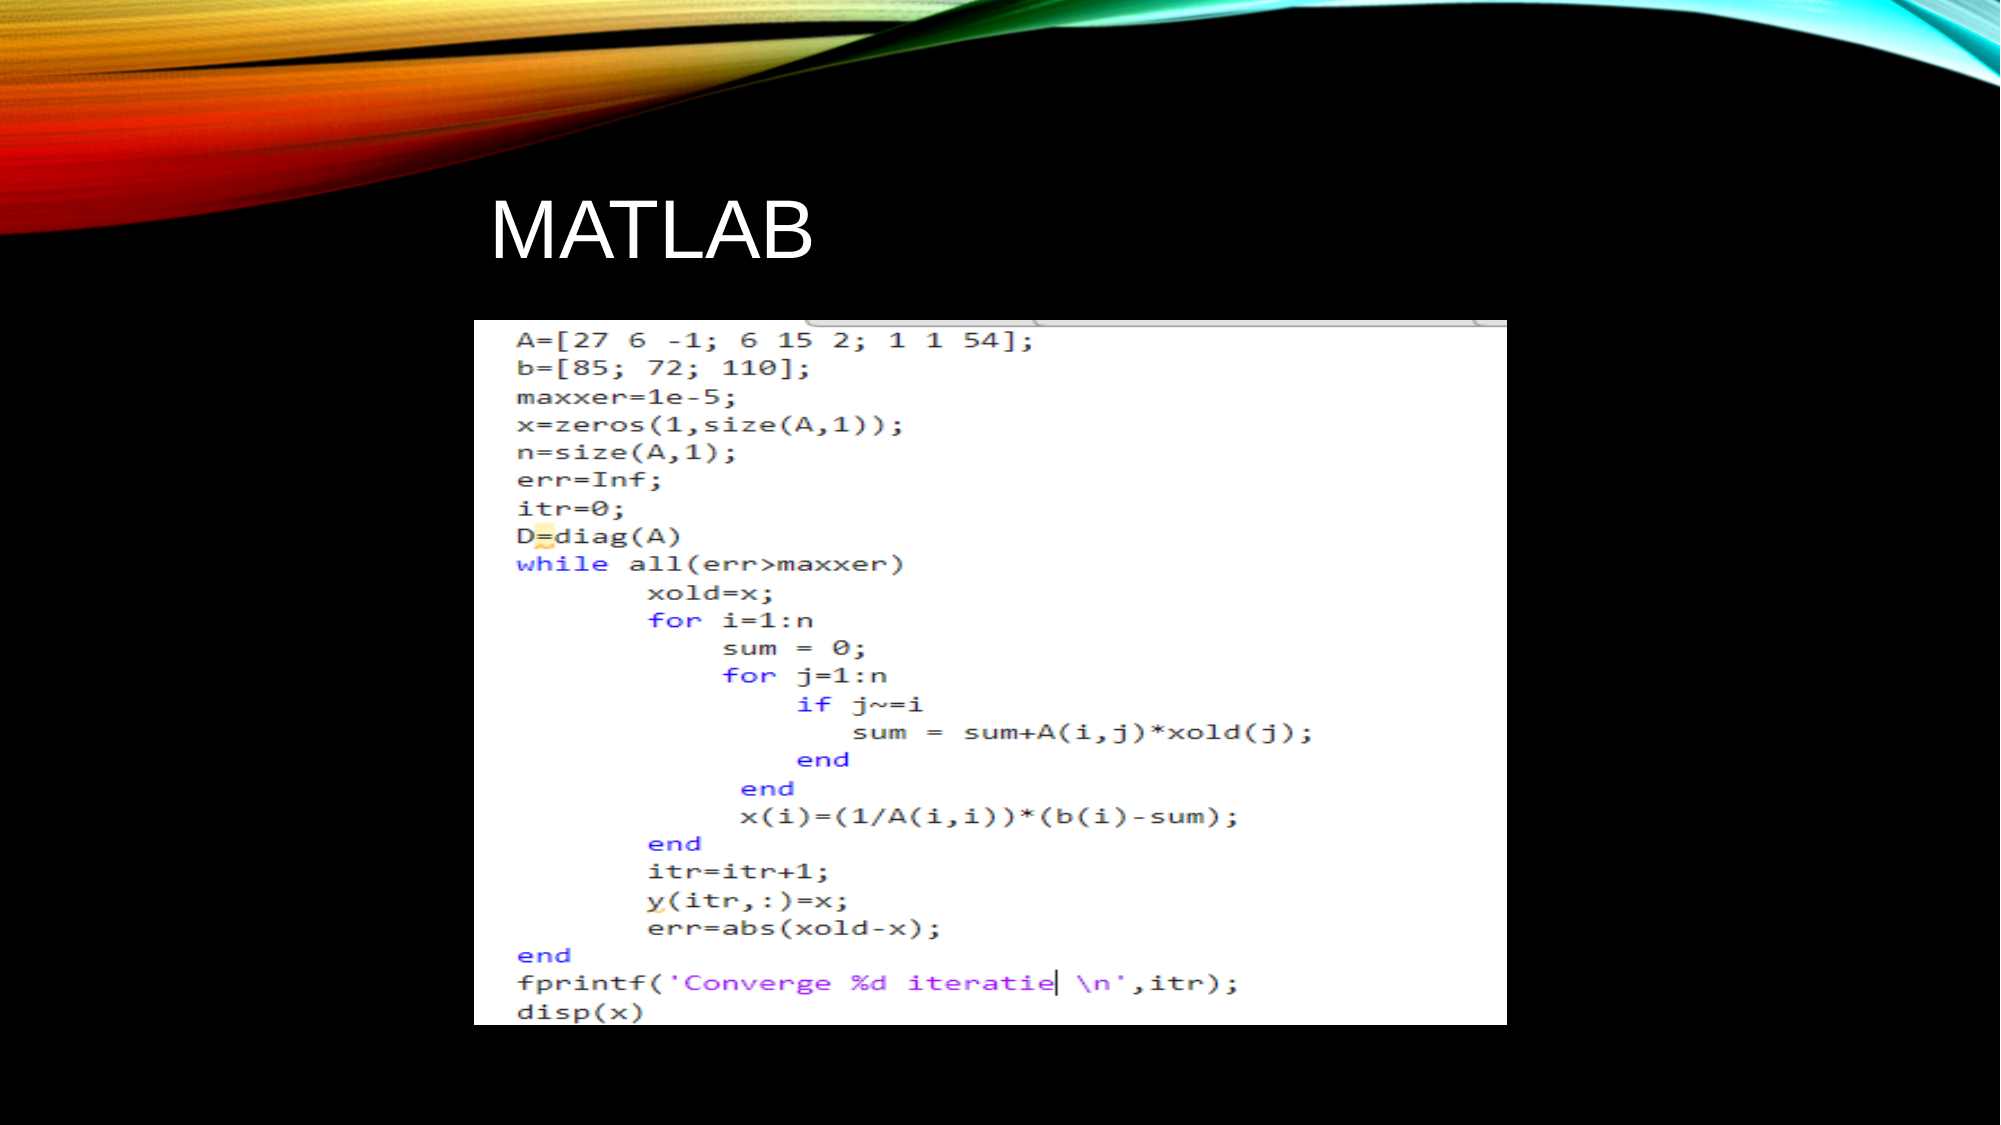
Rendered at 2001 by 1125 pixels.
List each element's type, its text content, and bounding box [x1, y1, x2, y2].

picture [68, 320, 1507, 1125]
title MATLAB [474, 125, 1167, 320]
